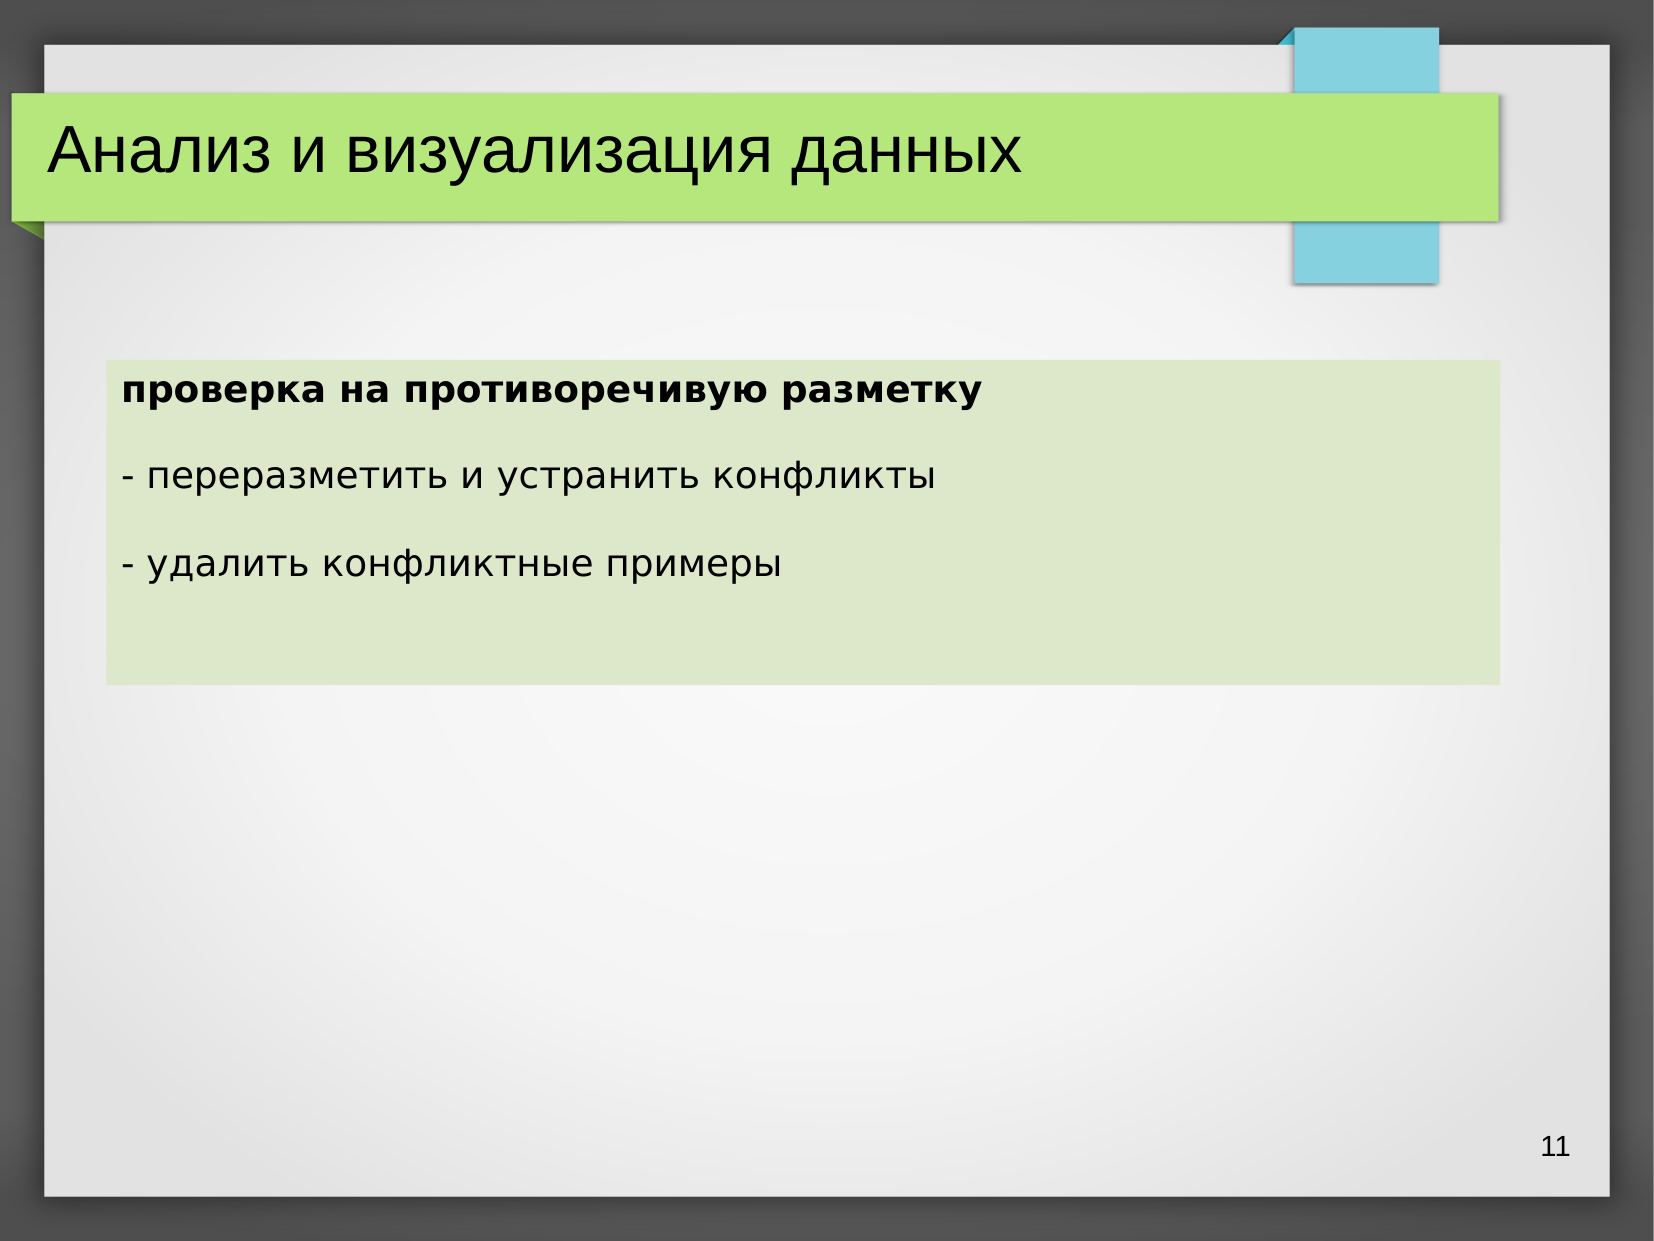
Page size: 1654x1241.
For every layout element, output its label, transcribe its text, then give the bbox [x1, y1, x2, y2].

title Анализ и визуализация данных [47, 109, 1465, 189]
text_box проверка на противоречивую разметку - переразметить и устранить конфликты - удалить конфликтные примеры [106, 359, 1501, 686]
picture [0, 0, 1654, 1241]
